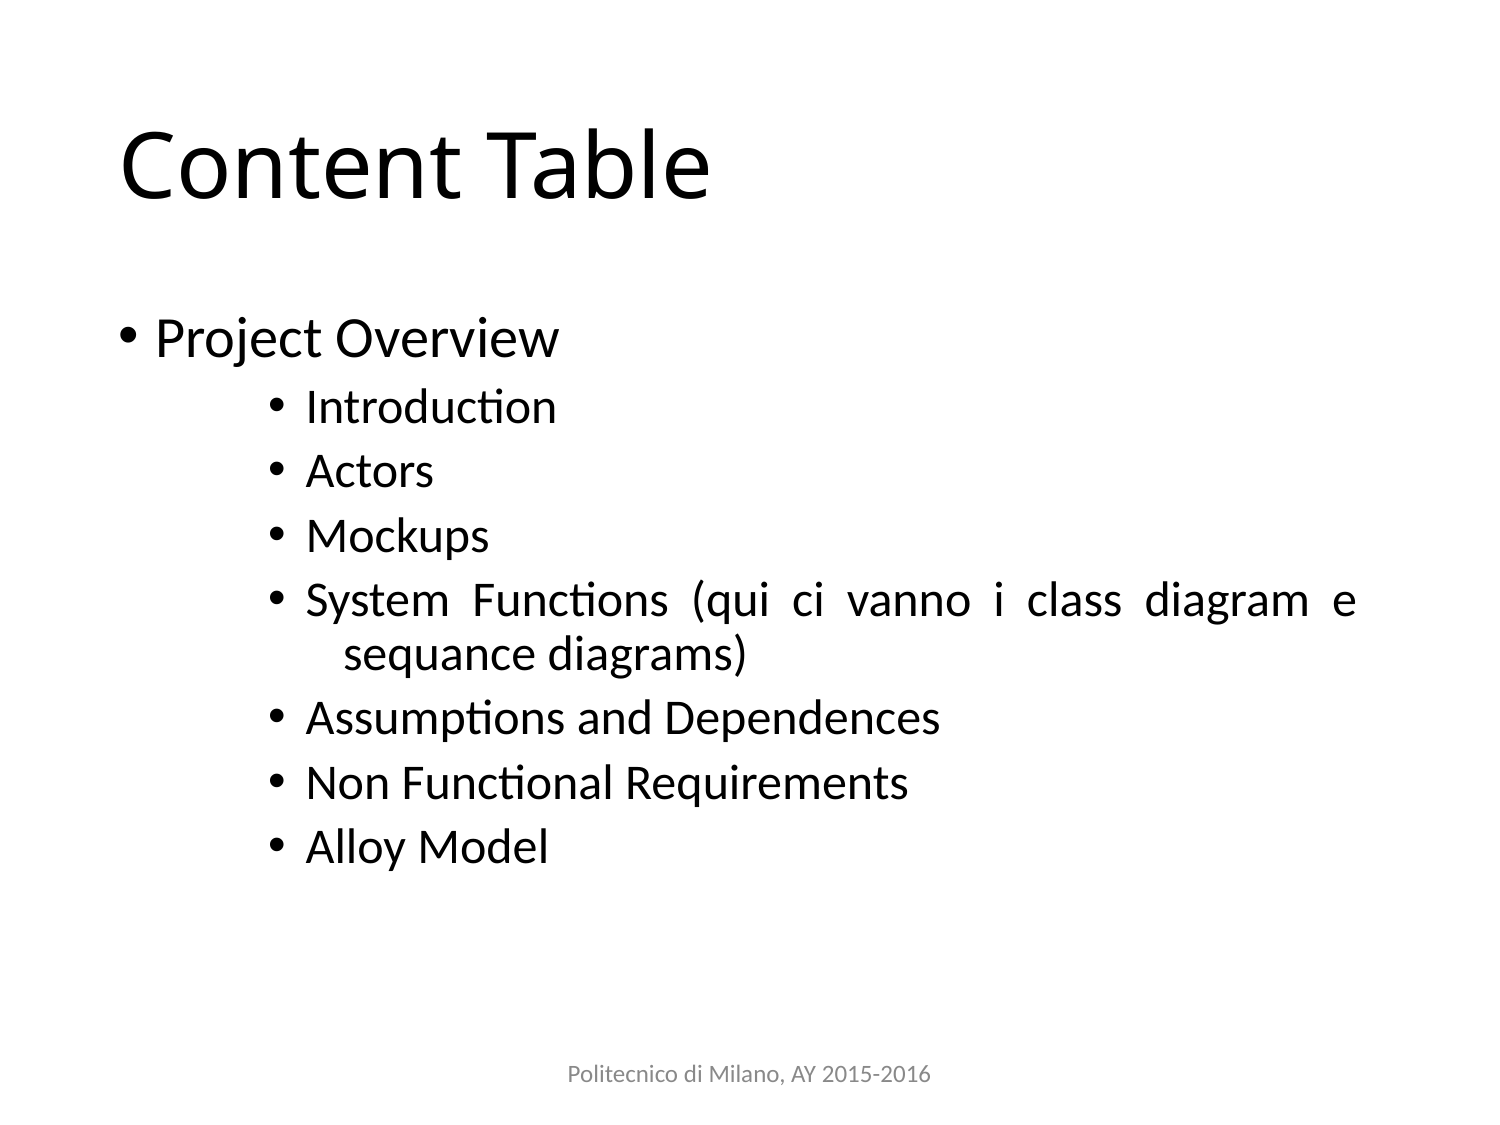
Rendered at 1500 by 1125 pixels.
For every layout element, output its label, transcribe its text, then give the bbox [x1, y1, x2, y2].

text_box Politecnico di Milano, AY 2015-2016 [496, 1042, 1004, 1103]
title Content Table [103, 59, 1397, 278]
list Project Overview Introduction Actors Mockups System Functions (qui ci vanno i class diagram e sequance diagrams) Assumptions and Dependences Non Functional Requirements Alloy Model [103, 299, 1397, 1014]
